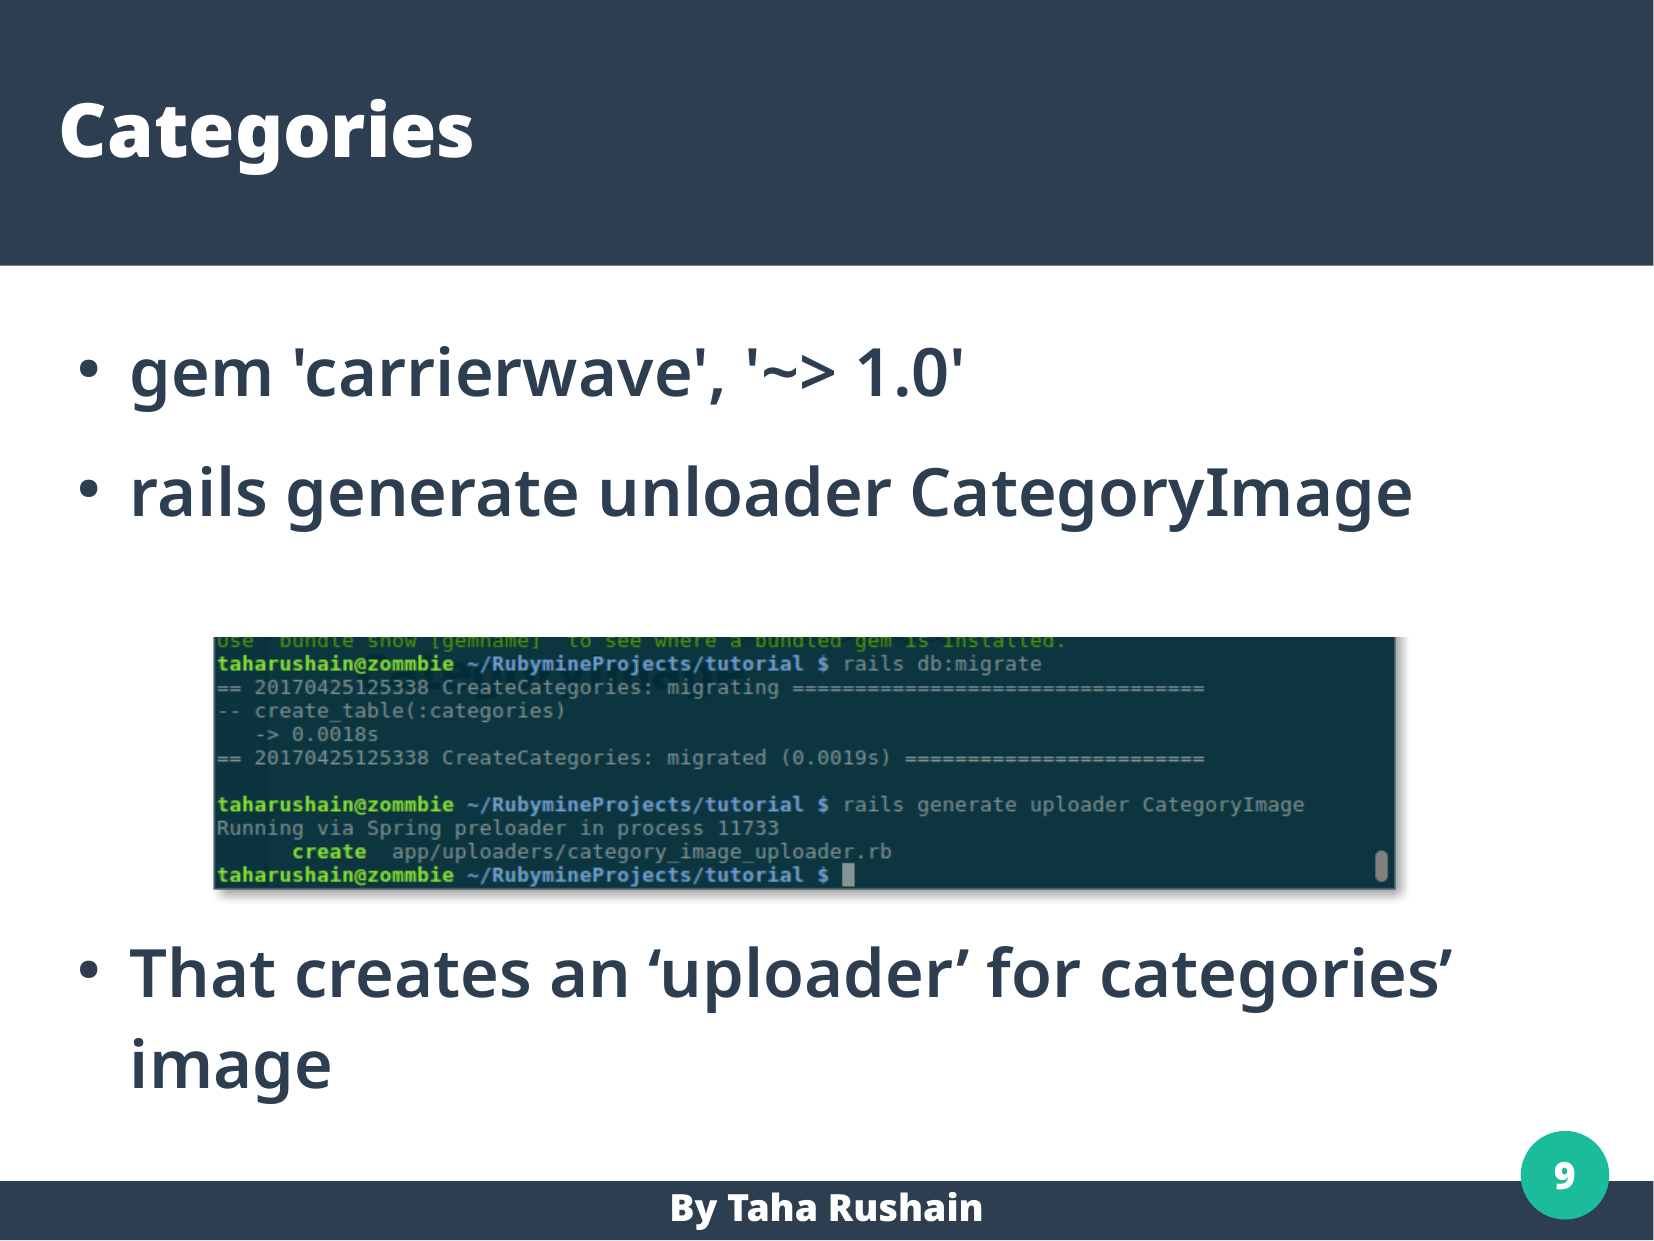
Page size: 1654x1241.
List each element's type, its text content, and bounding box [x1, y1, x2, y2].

title Categories [59, 49, 1595, 207]
picture [206, 637, 1410, 904]
list gem 'carrierwave', '~> 1.0' rails generate unloader CategoryImage That creates an ‘uploader’ for categories’ image [59, 324, 1595, 1152]
